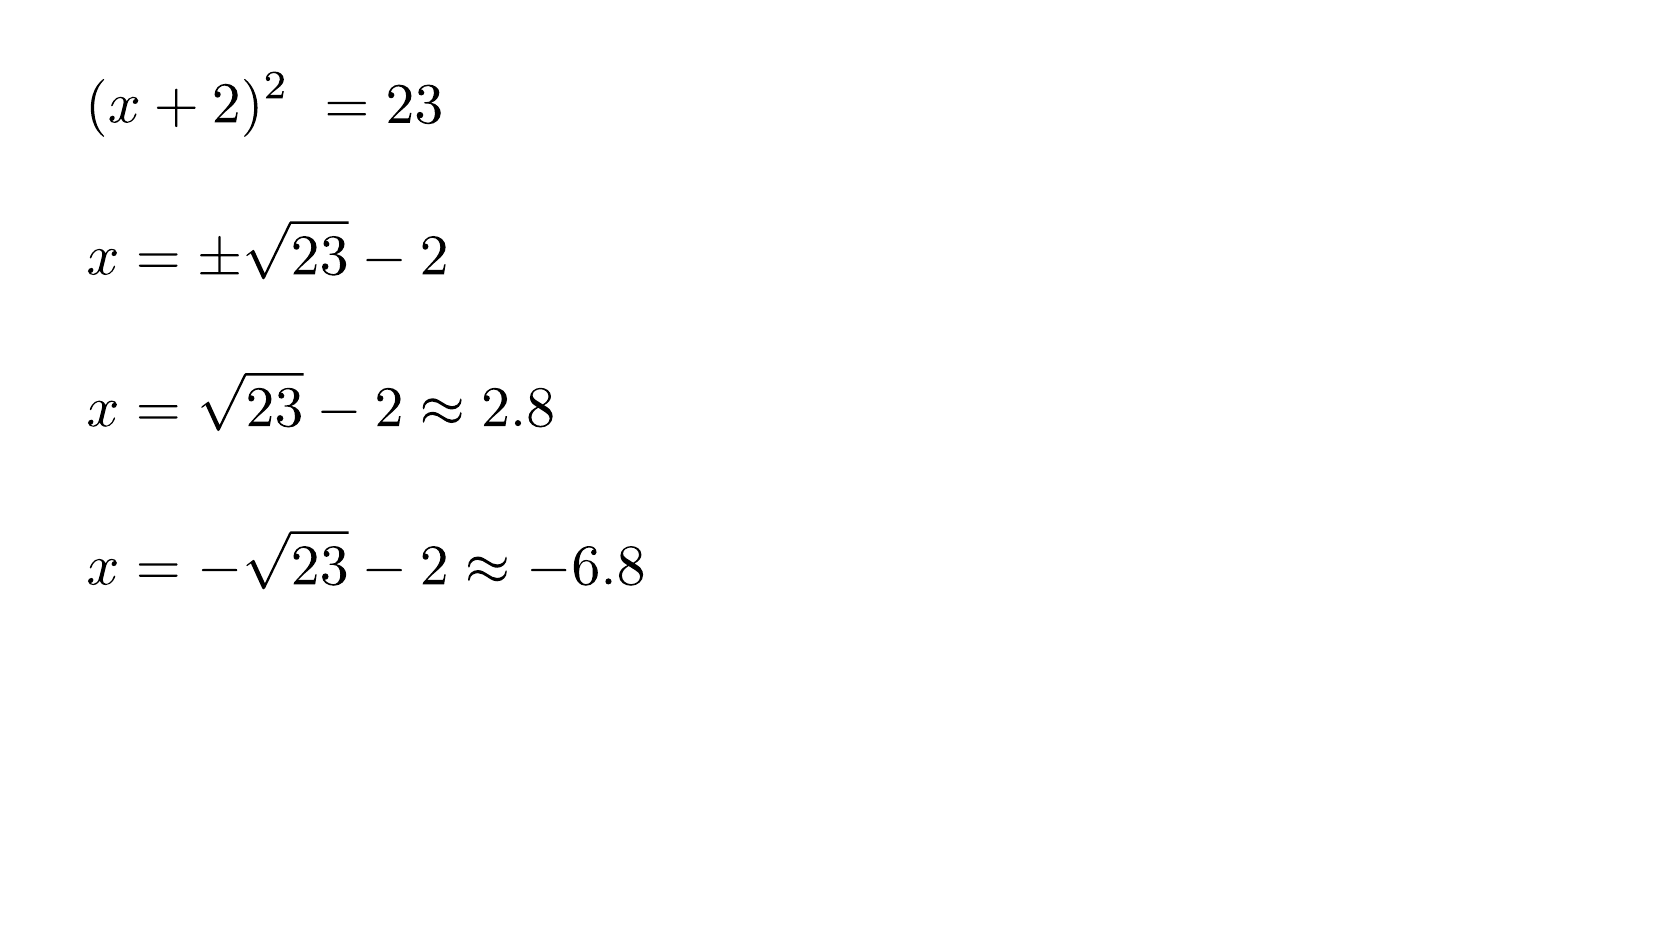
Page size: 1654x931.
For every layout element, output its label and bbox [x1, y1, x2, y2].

text_box [87, 373, 553, 432]
text_box [87, 221, 446, 280]
text_box [327, 84, 441, 125]
text_box [87, 531, 644, 590]
text_box [88, 71, 284, 137]
